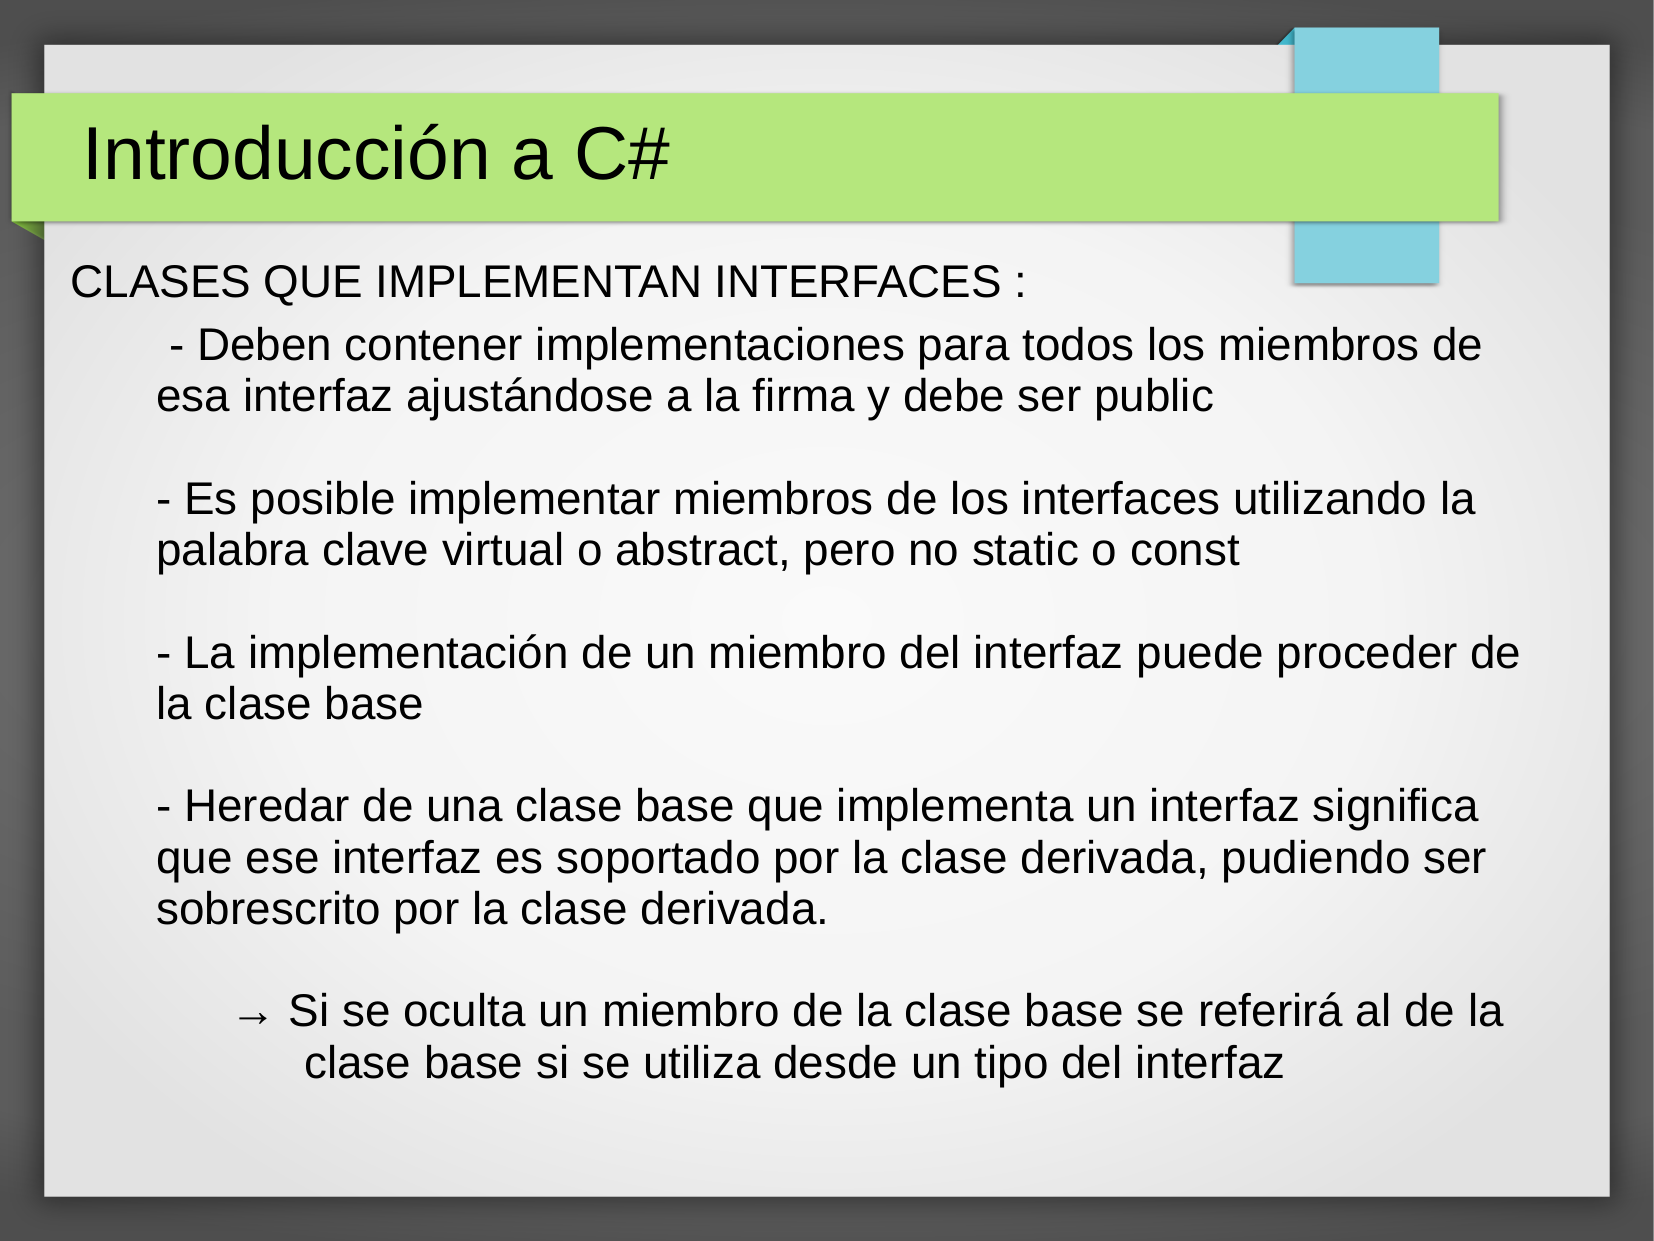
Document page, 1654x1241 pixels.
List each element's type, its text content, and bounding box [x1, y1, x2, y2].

title Introducción a C# [82, 94, 1264, 213]
text_box - Deben contener implementaciones para todos los miembros de esa interfaz ajustándose a la firma y debe ser public - Es posible implementar miembros de los interfaces utilizando la palabra clave virtual o abstract, pero no static o const - La implementación de un miembro del interfaz puede proceder de la clase base - Heredar de una clase base que implementa un interfaz significa que ese interfaz es soportado por la clase derivada, pudiendo ser sobrescrito por la clase derivada. → Si se oculta un miembro de la clase base se referirá al de la clase base si se utiliza desde un tipo del interfaz [82, 318, 1548, 1088]
picture [0, 0, 1654, 1241]
text_box CLASES QUE IMPLEMENTAN INTERFACES : [70, 255, 1382, 308]
